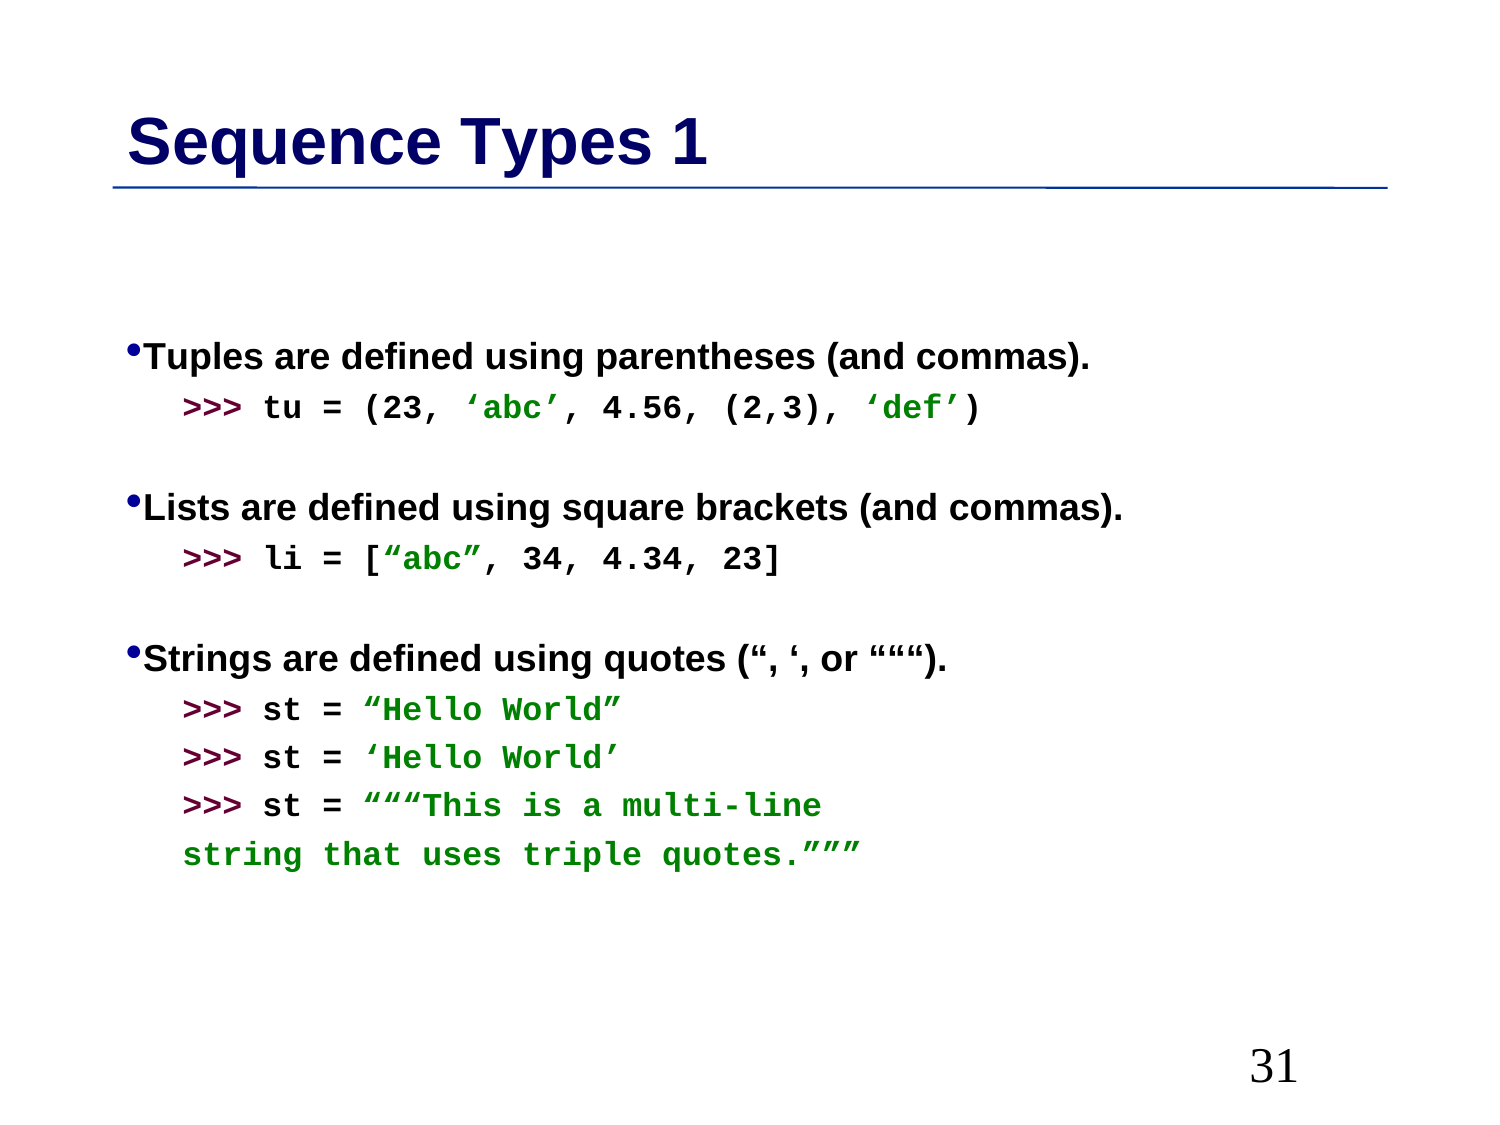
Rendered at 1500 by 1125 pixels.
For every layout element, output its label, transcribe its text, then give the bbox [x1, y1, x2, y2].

text_box <number> [1074, 994, 1387, 1125]
list Tuples are defined using parentheses (and commas). >>> tu = (23, ‘abc’, 4.56, (2,3), ‘def’) Lists are defined using square brackets (and commas). >>> li = [“abc”, 34, 4.34, 23] Strings are defined using quotes (“, ‘, or “““). >>> st = “Hello World” >>> st = ‘Hello World’ >>> st = “““This is a multi-line string that uses triple quotes.””” [112, 324, 1388, 880]
title Sequence Types 1 [112, 89, 1388, 185]
